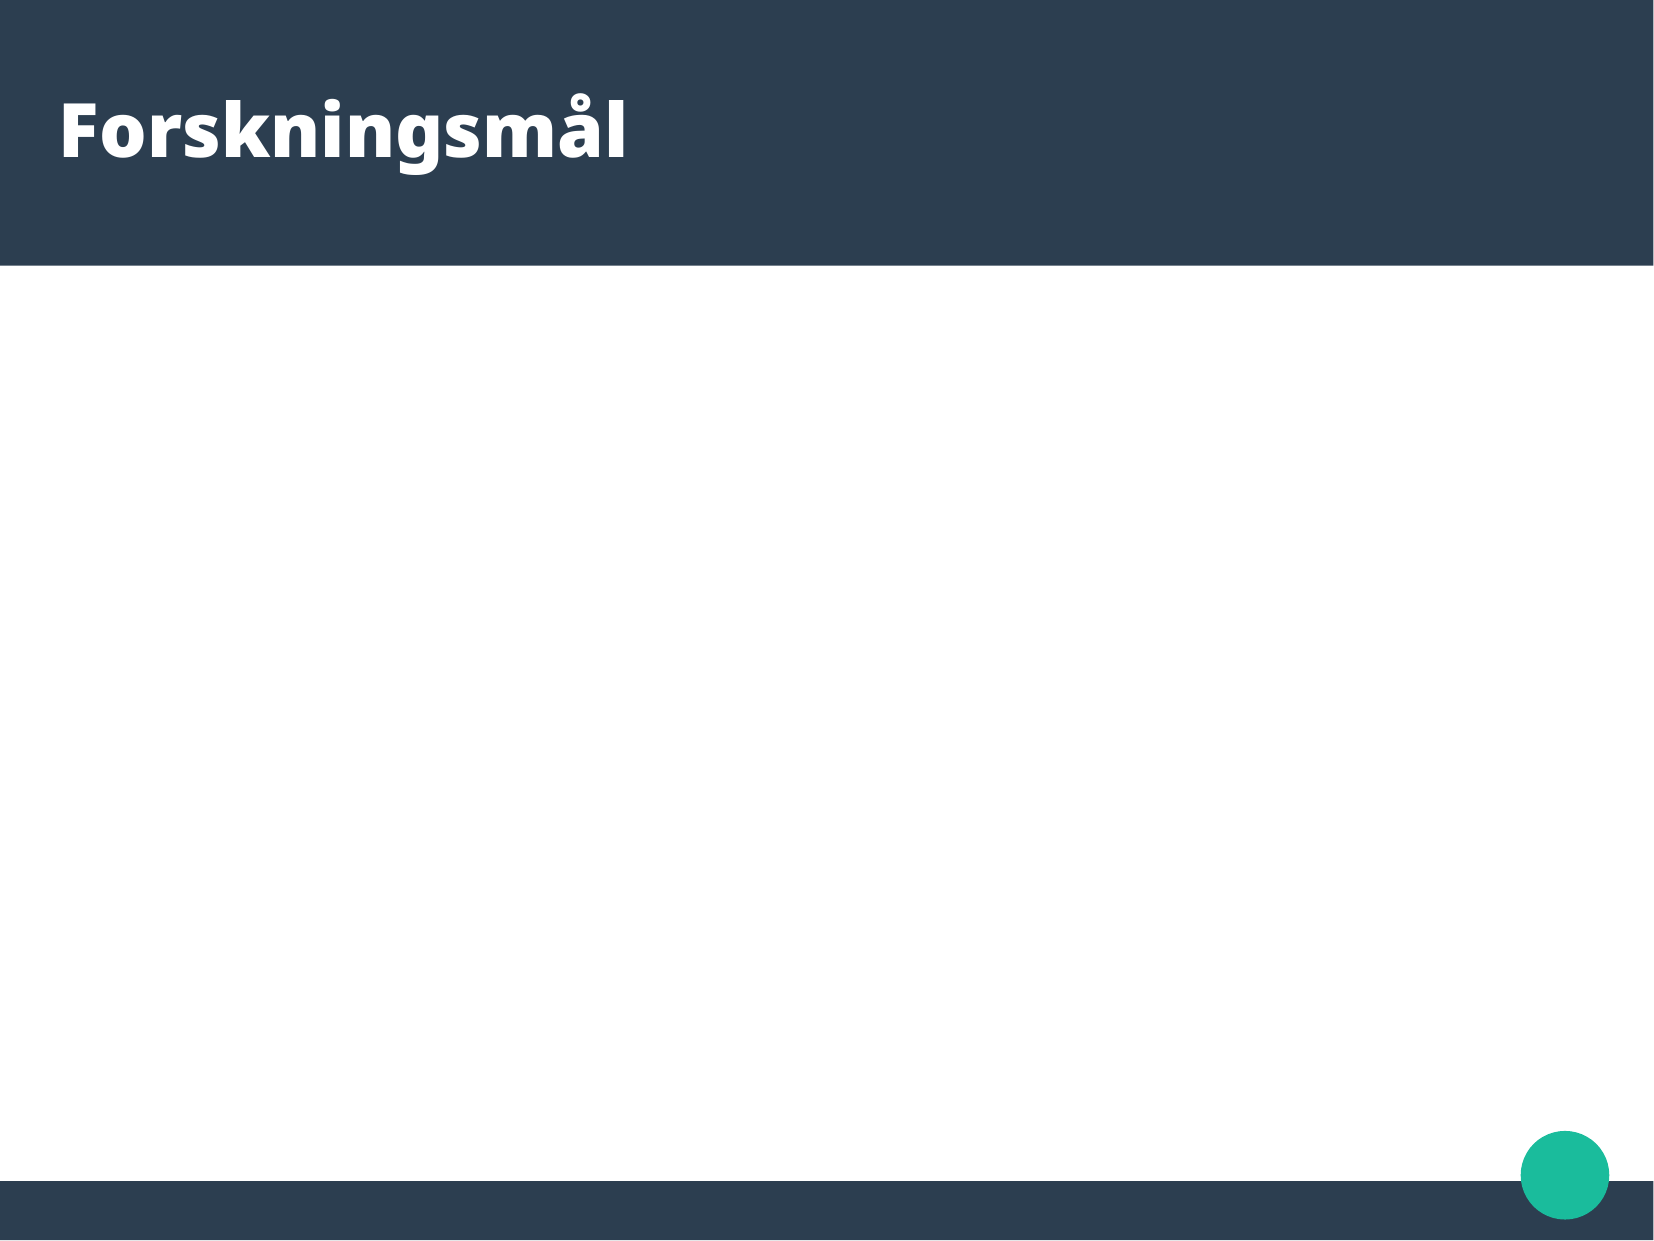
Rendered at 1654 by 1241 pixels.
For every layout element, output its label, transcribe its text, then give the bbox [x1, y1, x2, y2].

title Forskningsmål [59, 49, 1595, 207]
